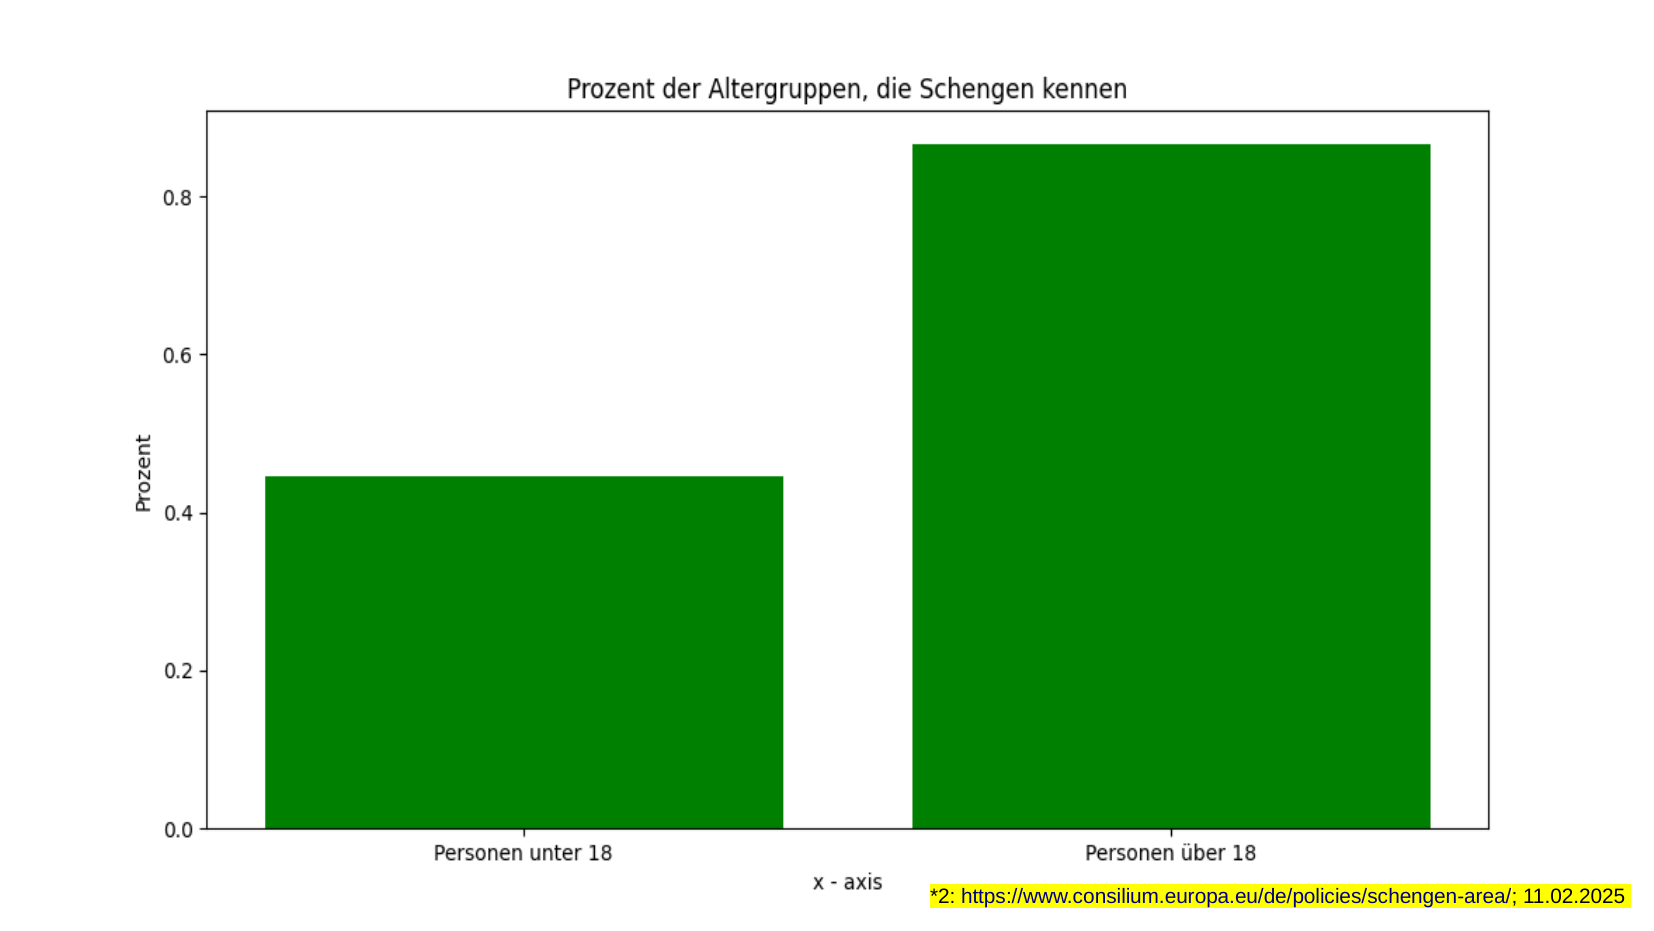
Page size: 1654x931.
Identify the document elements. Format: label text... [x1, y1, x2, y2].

text_box *2: https://www.consilium.europa.eu/de/policies/schengen-area/; 11.02.2025 [915, 877, 1646, 916]
picture [0, 0, 1654, 931]
